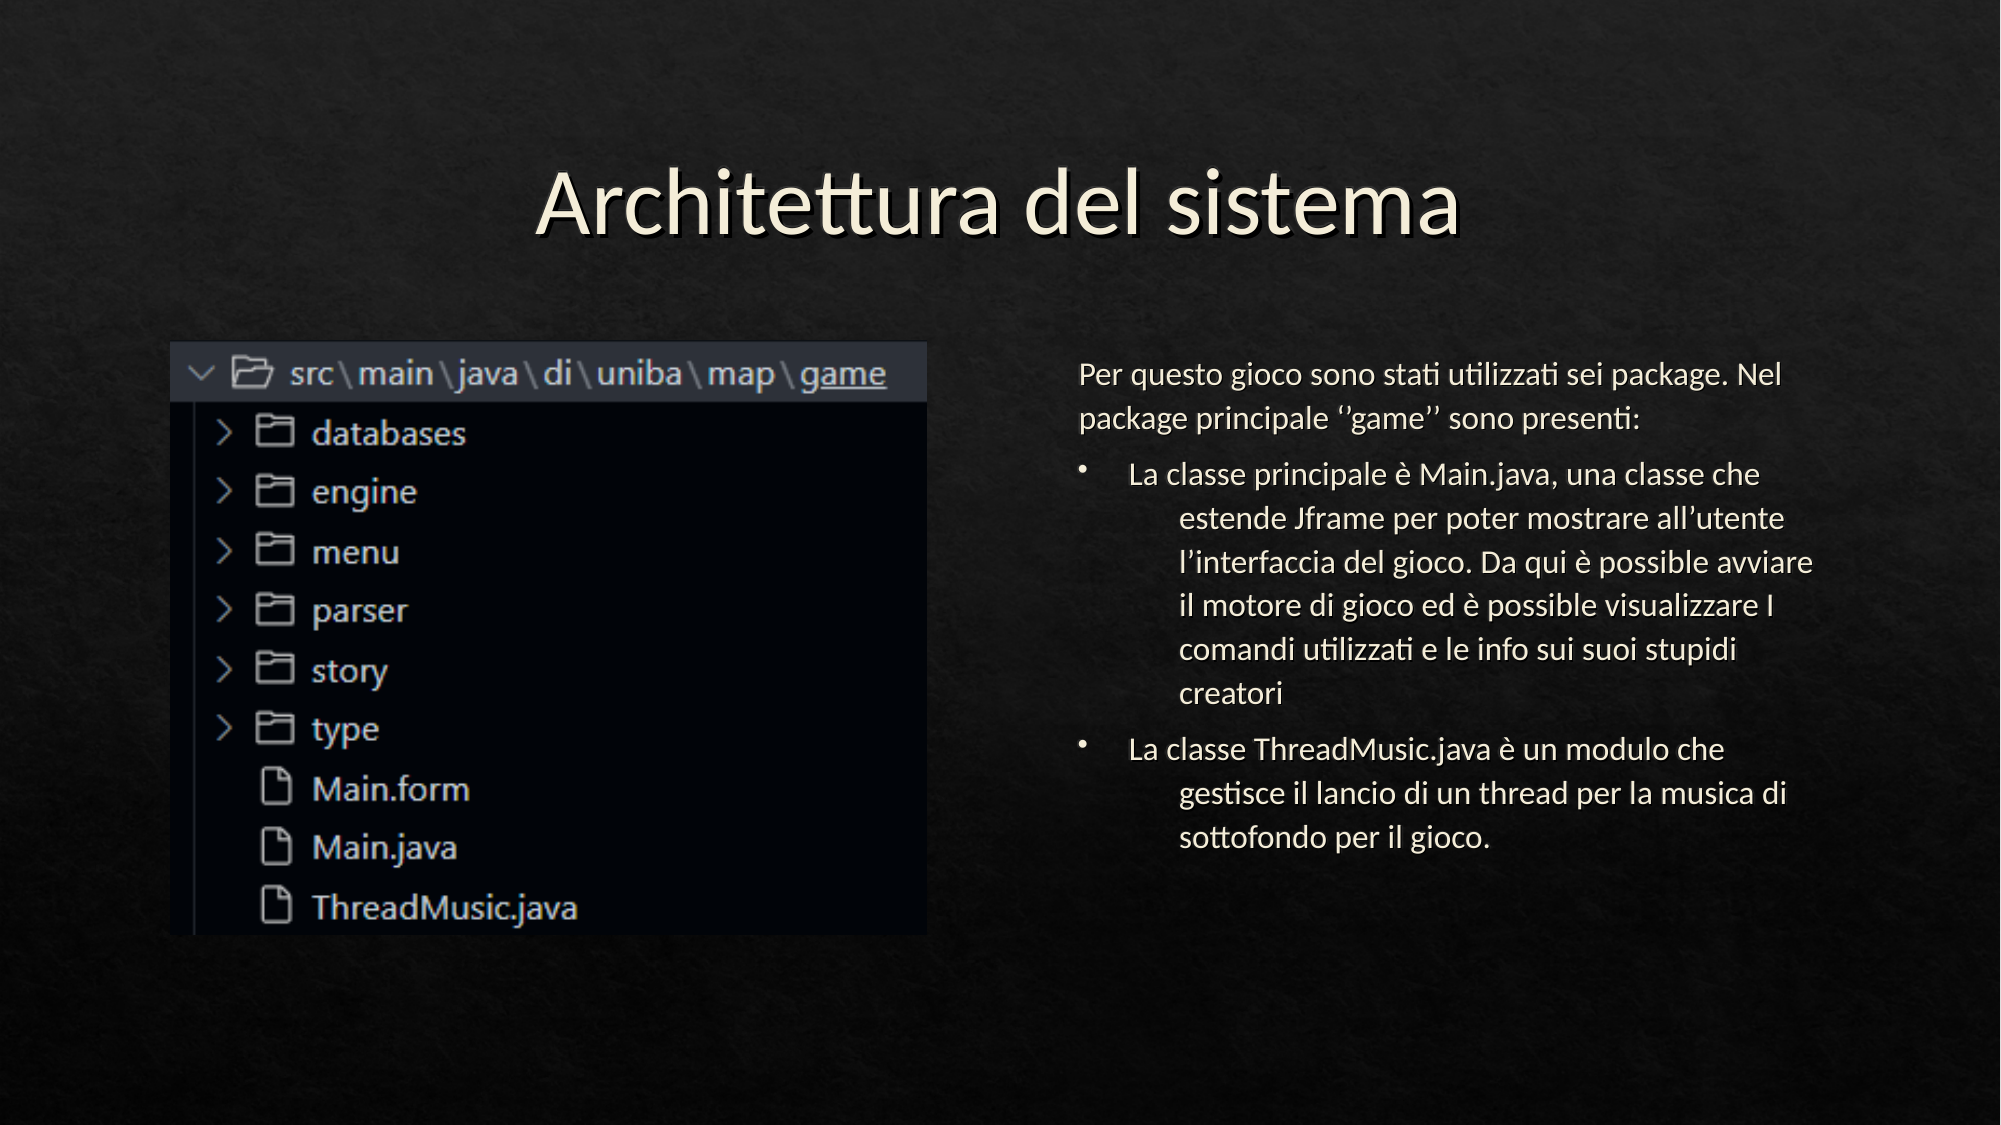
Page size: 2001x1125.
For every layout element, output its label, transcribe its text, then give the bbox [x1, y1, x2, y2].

title Architettura del sistema [149, 99, 1849, 307]
list Per questo gioco sono stati utilizzati sei package. Nel package principale ‘’game’’ sono presenti: La classe principale è Main.java, una classe che estende Jframe per poter mostrare all’utente l’interfaccia del gioco. Da qui è possible avviare il motore di gioco ed è possible visualizzare I comandi utilizzati e le info sui suoi stupidi creatori La classe ThreadMusic.java è un modulo che gestisce il lancio di un thread per la musica di sottofondo per il gioco. [1051, 340, 1849, 935]
picture [170, 340, 927, 935]
